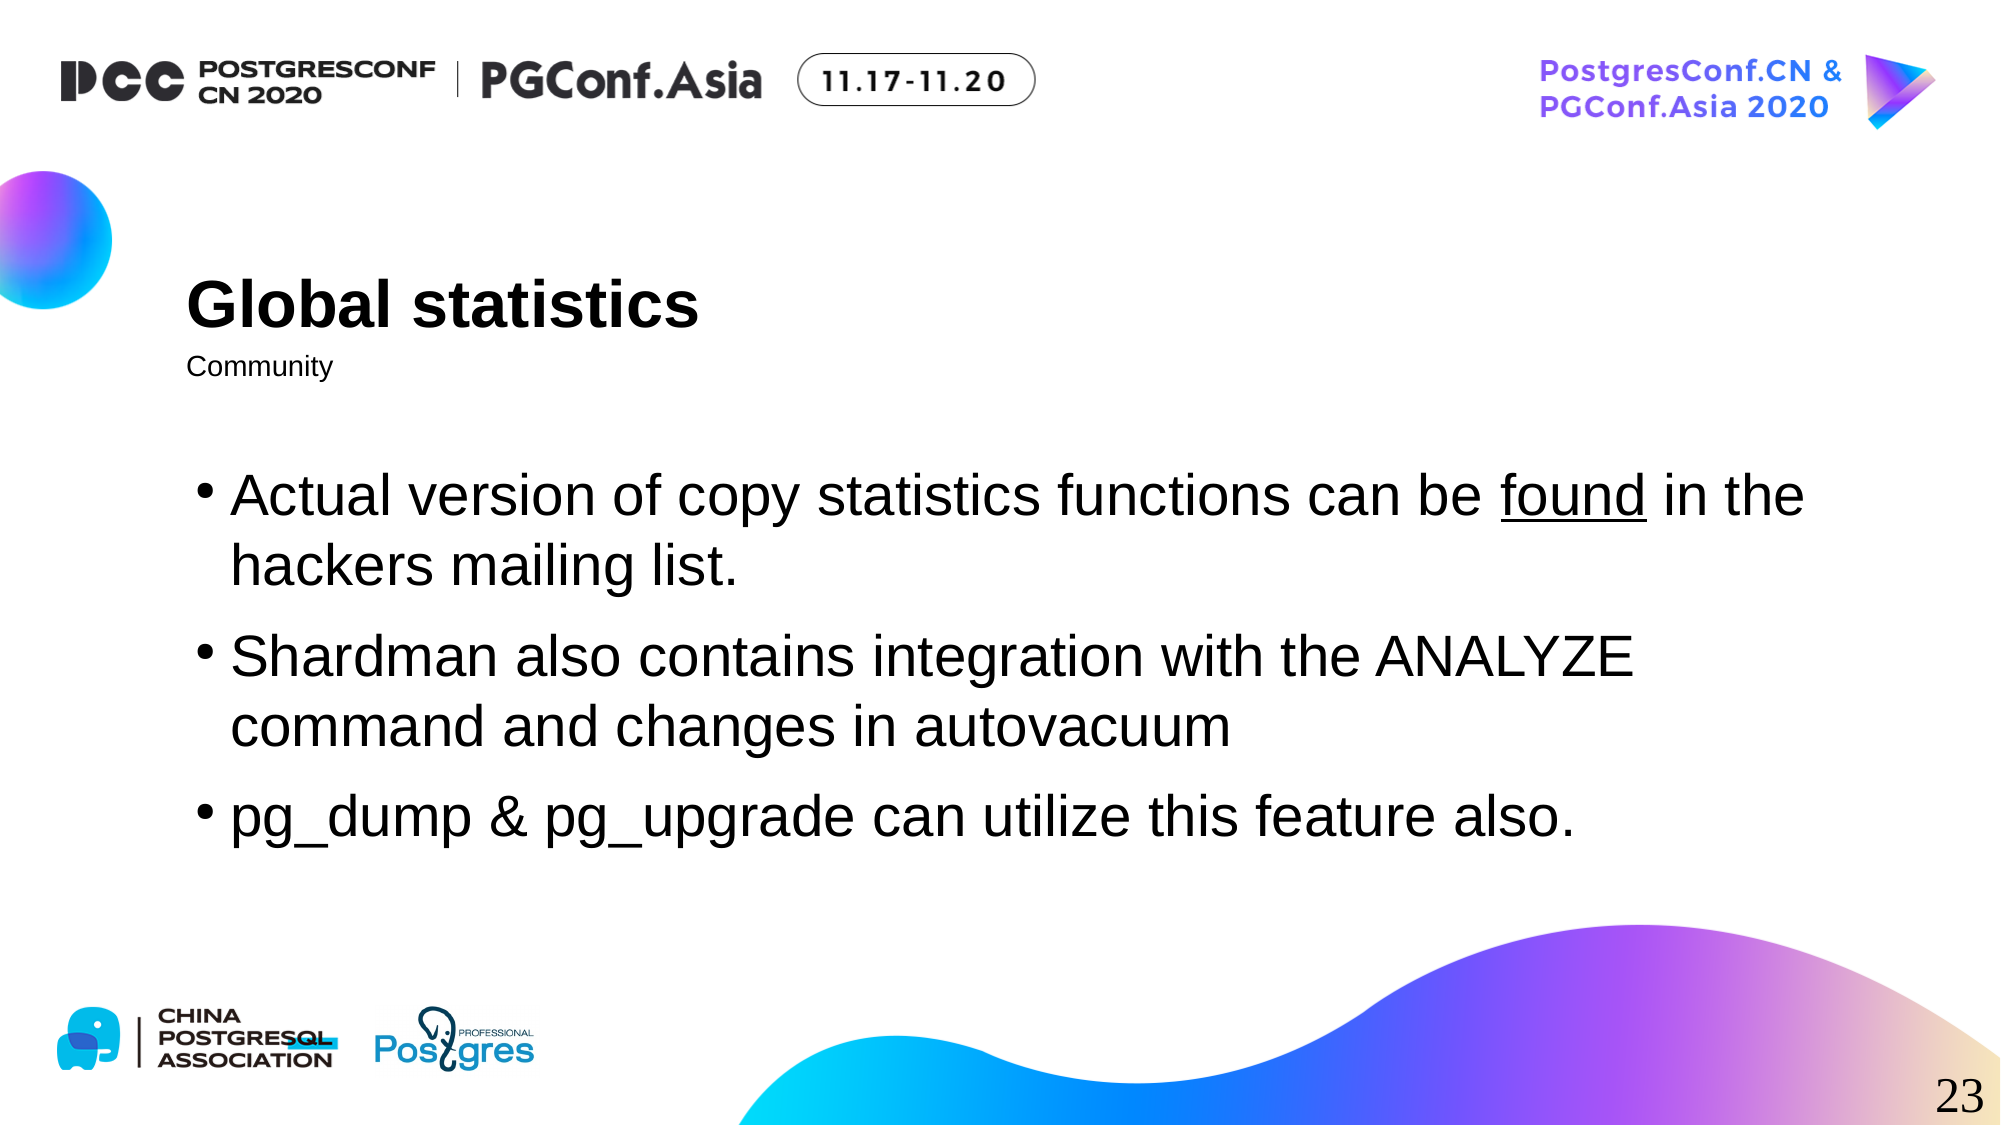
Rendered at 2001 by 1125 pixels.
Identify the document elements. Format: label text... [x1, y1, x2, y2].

text_box <номер> [1883, 1054, 2000, 1125]
text_box Global statistics Community [171, 237, 1850, 390]
picture [0, 0, 2001, 1125]
text_box Actual version of copy statistics functions can be found in the hackers mailing list. Shardman also contains integration with the ANALYZE command and changes in autovacuum pg_dump & pg_upgrade can utilize this feature also. [180, 450, 1846, 931]
